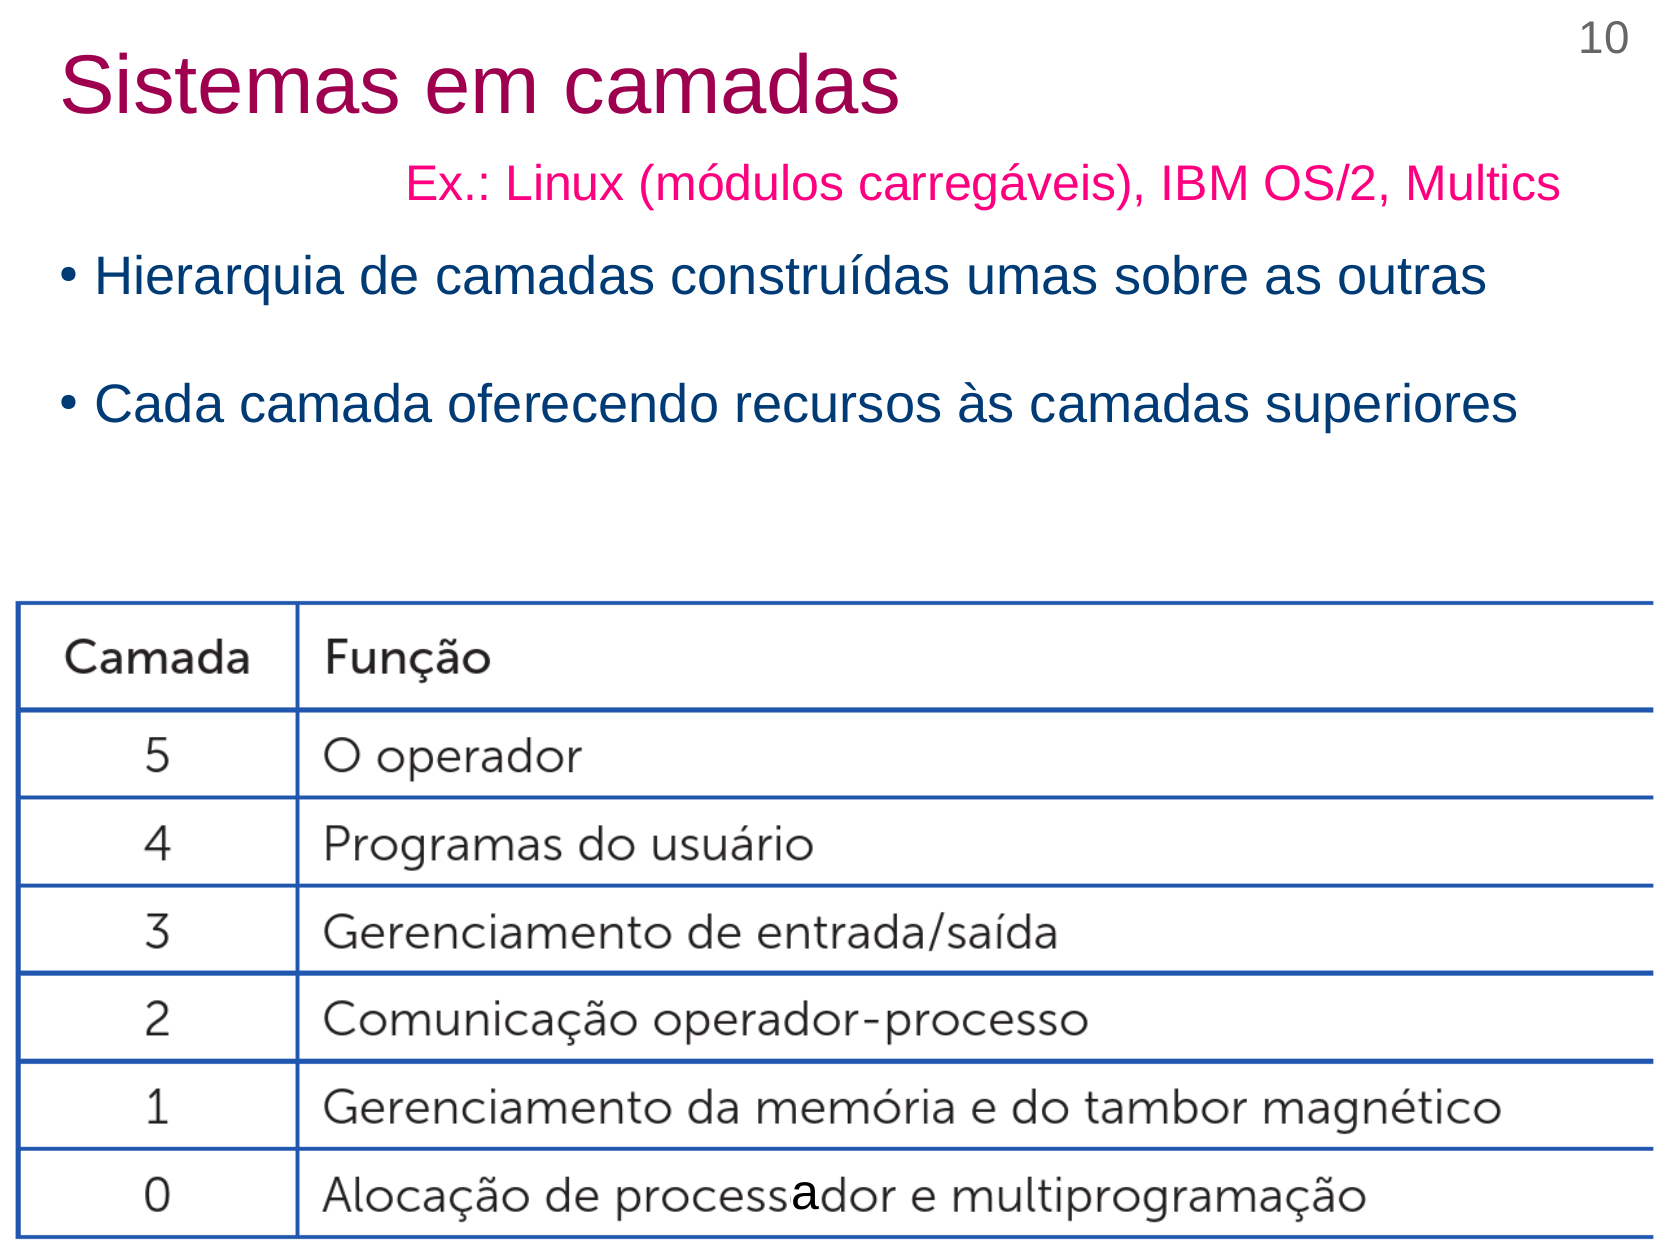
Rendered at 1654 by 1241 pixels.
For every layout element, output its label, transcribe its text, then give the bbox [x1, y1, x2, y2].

text_box a [776, 1157, 813, 1229]
picture [8, 596, 1654, 1241]
list Hierarquia de camadas construídas umas sobre as outras Cada camada oferecendo recursos às camadas superiores [59, 236, 1595, 596]
title Sistemas em camadas [59, 29, 1595, 148]
text_box Ex.: Linux (módulos carregáveis), IBM OS/2, Multics [390, 147, 1577, 219]
